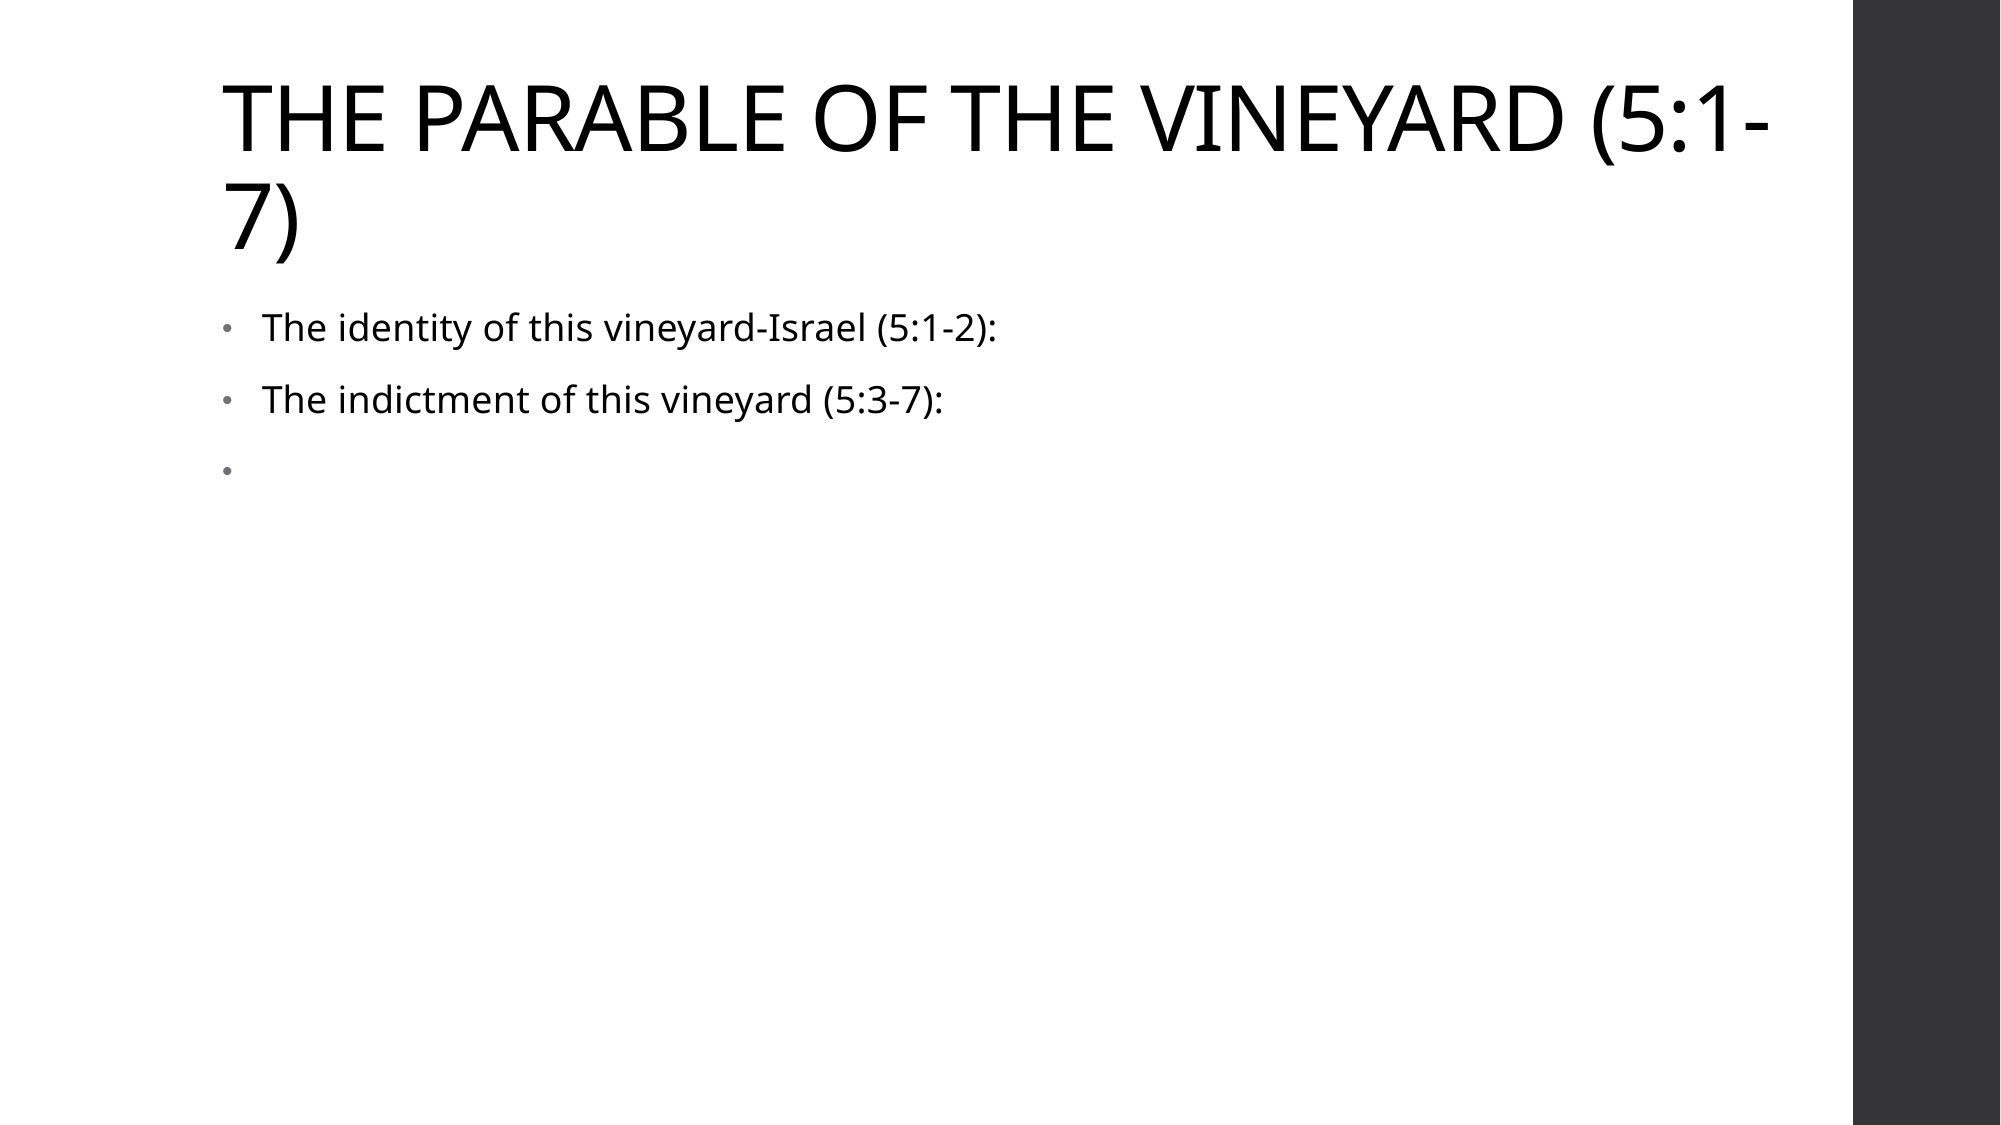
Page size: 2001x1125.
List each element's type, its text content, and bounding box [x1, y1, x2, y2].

title THE PARABLE OF THE VINEYARD (5:1-7) [206, 60, 1797, 278]
list The identity of this vineyard-Israel (5:1-2): The indictment of this vineyard (5:3-7): [206, 299, 1617, 1014]
